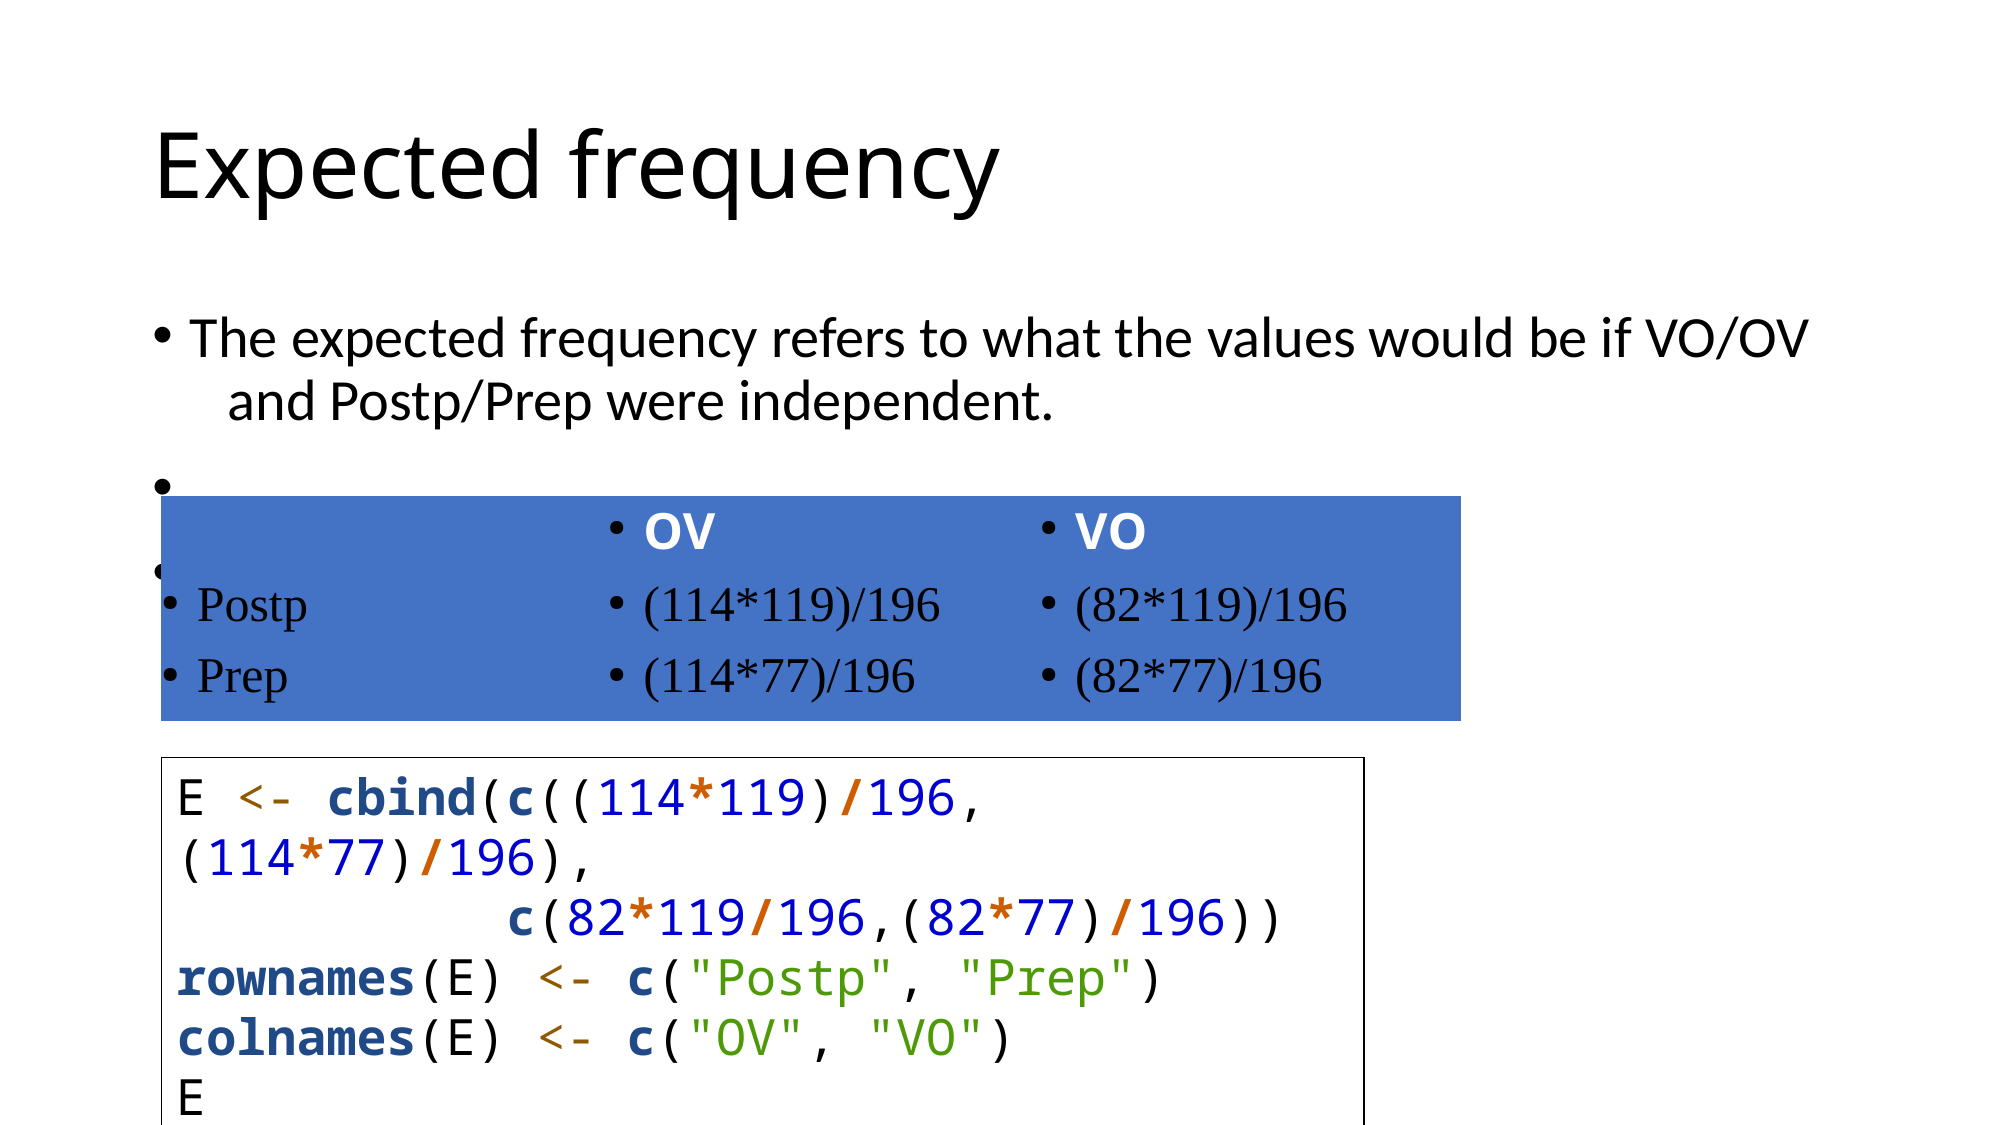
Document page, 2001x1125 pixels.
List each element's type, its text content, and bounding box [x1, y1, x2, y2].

table_cell (82*77)/196 [1040, 648, 1461, 721]
table_header VO [1040, 496, 1461, 576]
table_header OV [608, 496, 1040, 576]
table_cell (114*119)/196 [608, 576, 1040, 648]
list The expected frequency refers to what the values would be if VO/OV and Postp/Prep were independent. [137, 299, 1863, 517]
table_header [161, 496, 608, 576]
table_cell Postp [161, 576, 608, 648]
title Expected frequency [137, 59, 1863, 278]
table_cell Prep [161, 648, 608, 721]
text_box E <- cbind(c((114*119)/196, (114*77)/196), c(82*119/196,(82*77)/196)) rownames(E) <- c("Postp", "Prep") colnames(E) <- c("OV", "VO") E [161, 757, 1365, 1076]
table_cell (114*77)/196 [608, 648, 1040, 721]
table_cell (82*119)/196 [1040, 576, 1461, 648]
